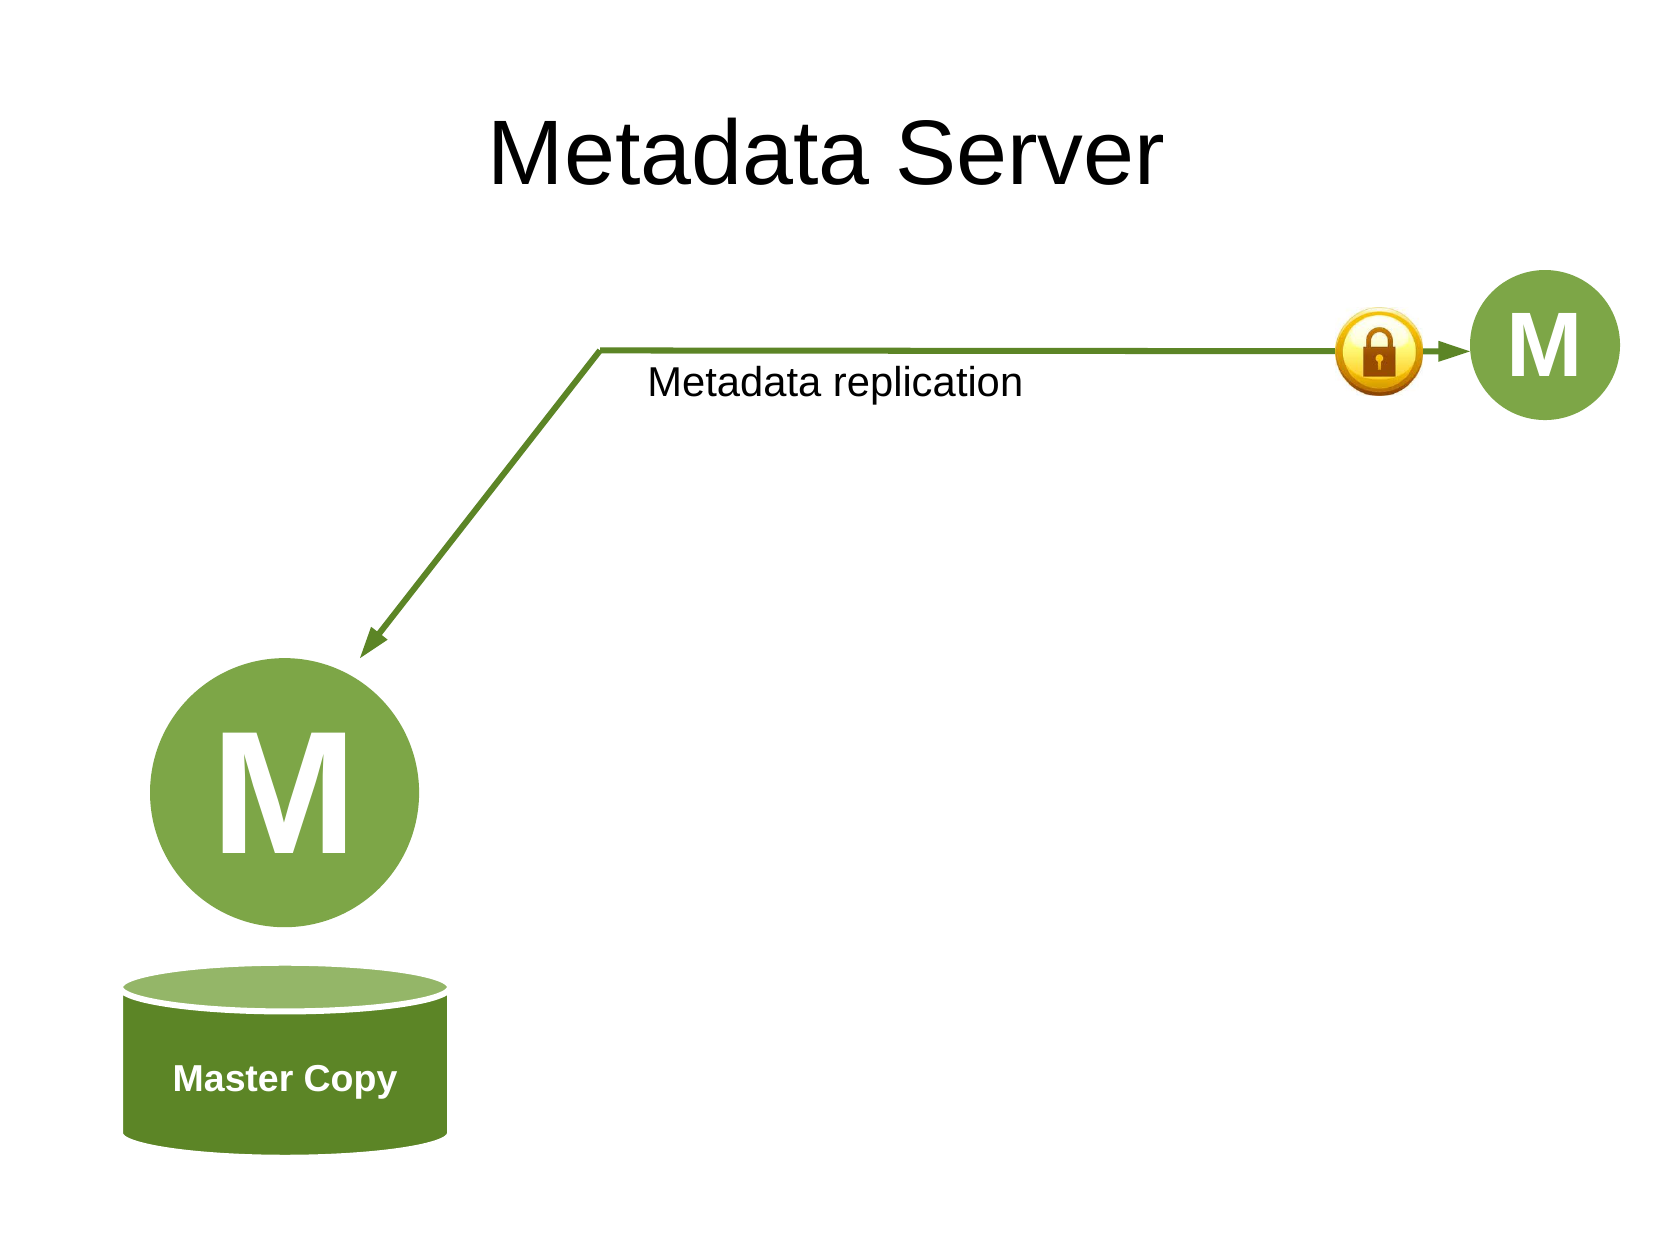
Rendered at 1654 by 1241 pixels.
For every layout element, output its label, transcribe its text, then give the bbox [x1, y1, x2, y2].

text_box [120, 988, 451, 1158]
text_box Republish /foo/bar [120, 962, 451, 1012]
text_box M [150, 658, 420, 928]
text_box M [1470, 270, 1621, 421]
text_box Master Copy [135, 1050, 436, 1107]
title Metadata Server [82, 49, 1571, 257]
picture [1335, 307, 1423, 396]
text_box Metadata replication [597, 350, 1441, 413]
